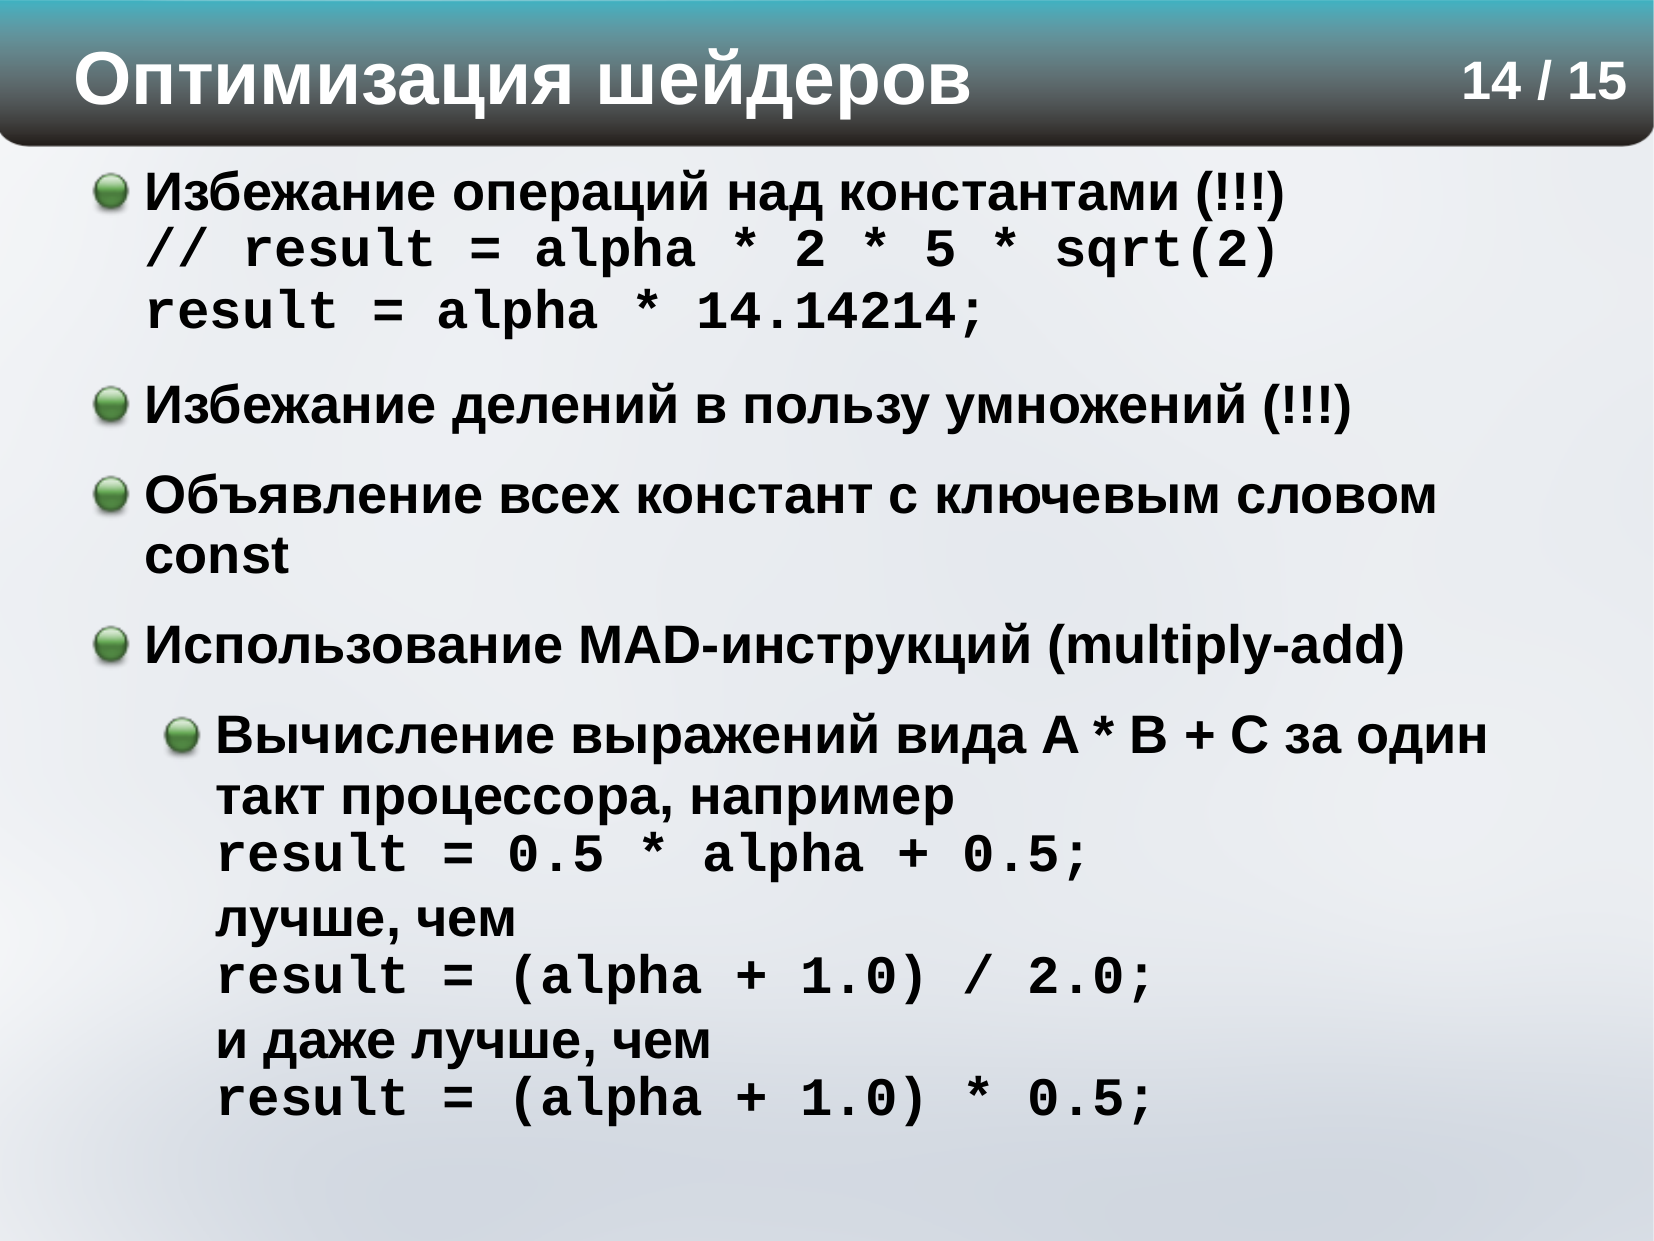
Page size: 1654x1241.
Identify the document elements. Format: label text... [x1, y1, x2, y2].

text_box Оптимизация шейдеров [59, 29, 1418, 129]
text_box <номер> / 15 [1446, 42, 1654, 179]
picture [0, 0, 1654, 1241]
text_box Избежание операций над константами (!!!) // result = alpha * 2 * 5 * sqrt(2) result = alpha * 14.14214; Избежание делений в пользу умножений (!!!) Объявление всех констант с ключевым словом const Использование MAD-инструкций (multiply-add) Вычисление выражений вида A * B + C за один такт процессора, например result = 0.5 * alpha + 0.5; лучше, чем result = (alpha + 1.0) / 2.0; и даже лучше, чем result = (alpha + 1.0) * 0.5; [70, 153, 1595, 1139]
